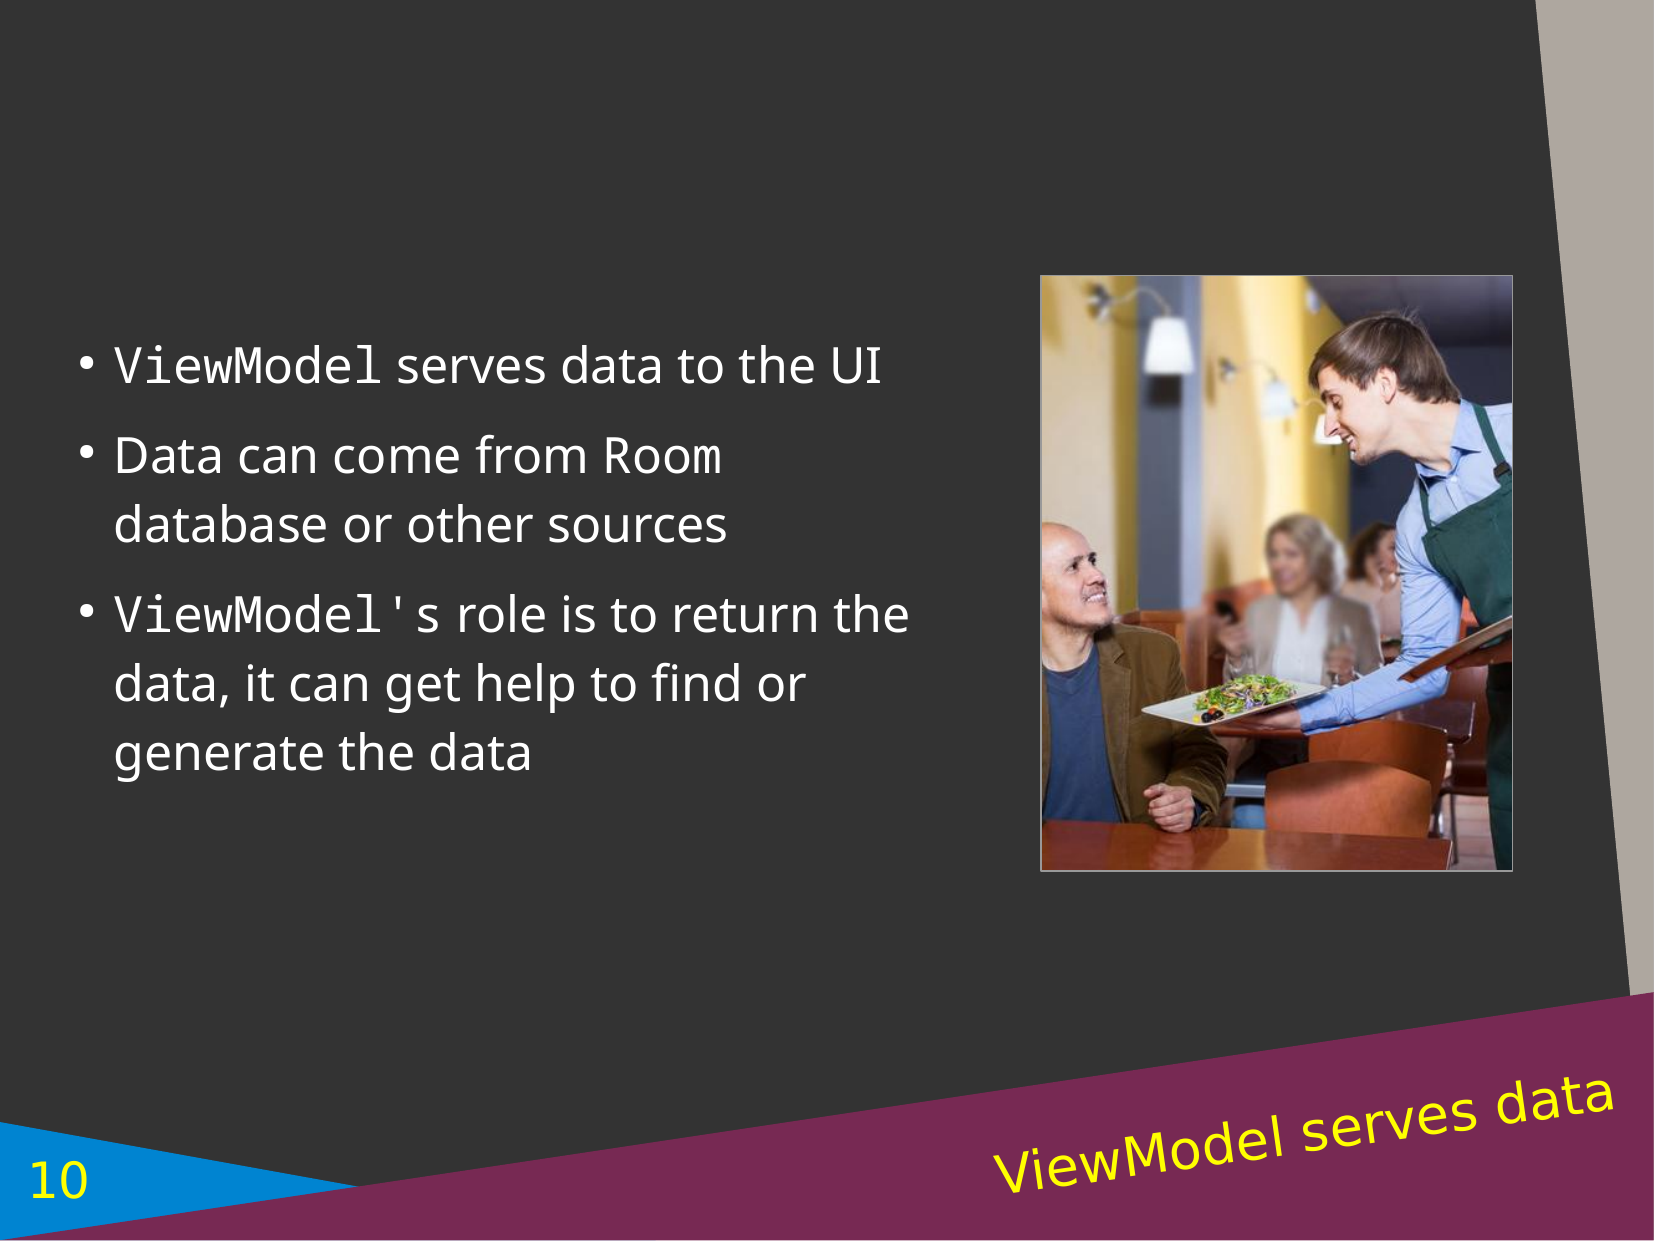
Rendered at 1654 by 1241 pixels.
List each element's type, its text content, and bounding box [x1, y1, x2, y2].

title ViewModel serves data [956, 995, 1654, 1241]
text_box ViewModel serves data to the UI Data can come from Room database or other sources ViewModel's role is to return the data, it can get help to find or generate the data [63, 309, 945, 871]
picture [1042, 276, 1512, 871]
